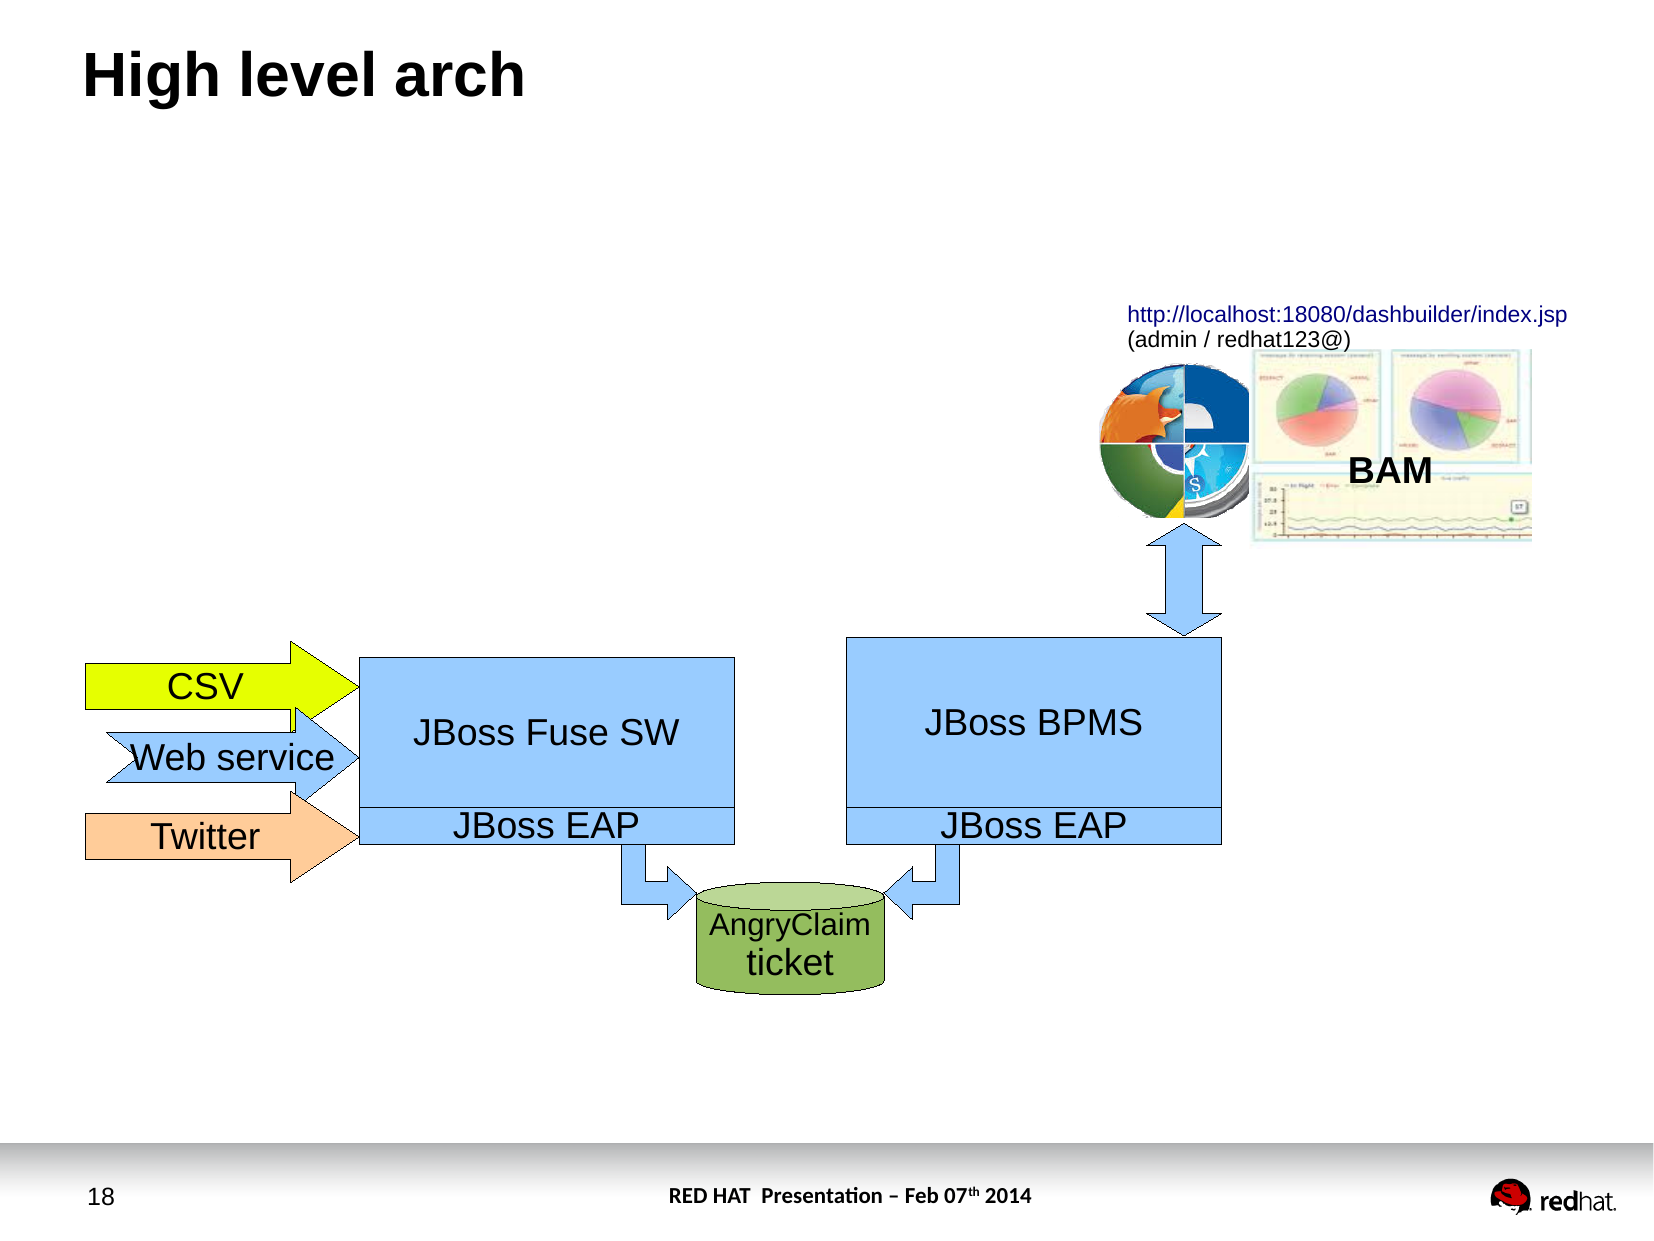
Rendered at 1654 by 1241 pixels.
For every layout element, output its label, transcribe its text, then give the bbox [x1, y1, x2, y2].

text_box http://localhost:18080/dashbuilder/index.jsp (admin / redhat123@) [900, 294, 1642, 360]
text_box AngryClaim ticket [696, 897, 885, 995]
text_box [1146, 523, 1222, 636]
text_box CSV [85, 641, 360, 732]
text_box JBoss BPMS [846, 637, 1222, 808]
text_box JBoss EAP [359, 808, 735, 845]
text_box [883, 844, 960, 920]
picture [0, 1143, 1654, 1241]
text_box JBoss EAP [846, 808, 1222, 845]
text_box JBoss Fuse SW [359, 657, 735, 808]
text_box Twitter [85, 791, 360, 883]
text_box Web service [106, 707, 360, 800]
picture [1099, 360, 1532, 549]
title High level arch [82, 37, 1571, 113]
text_box [621, 844, 697, 920]
